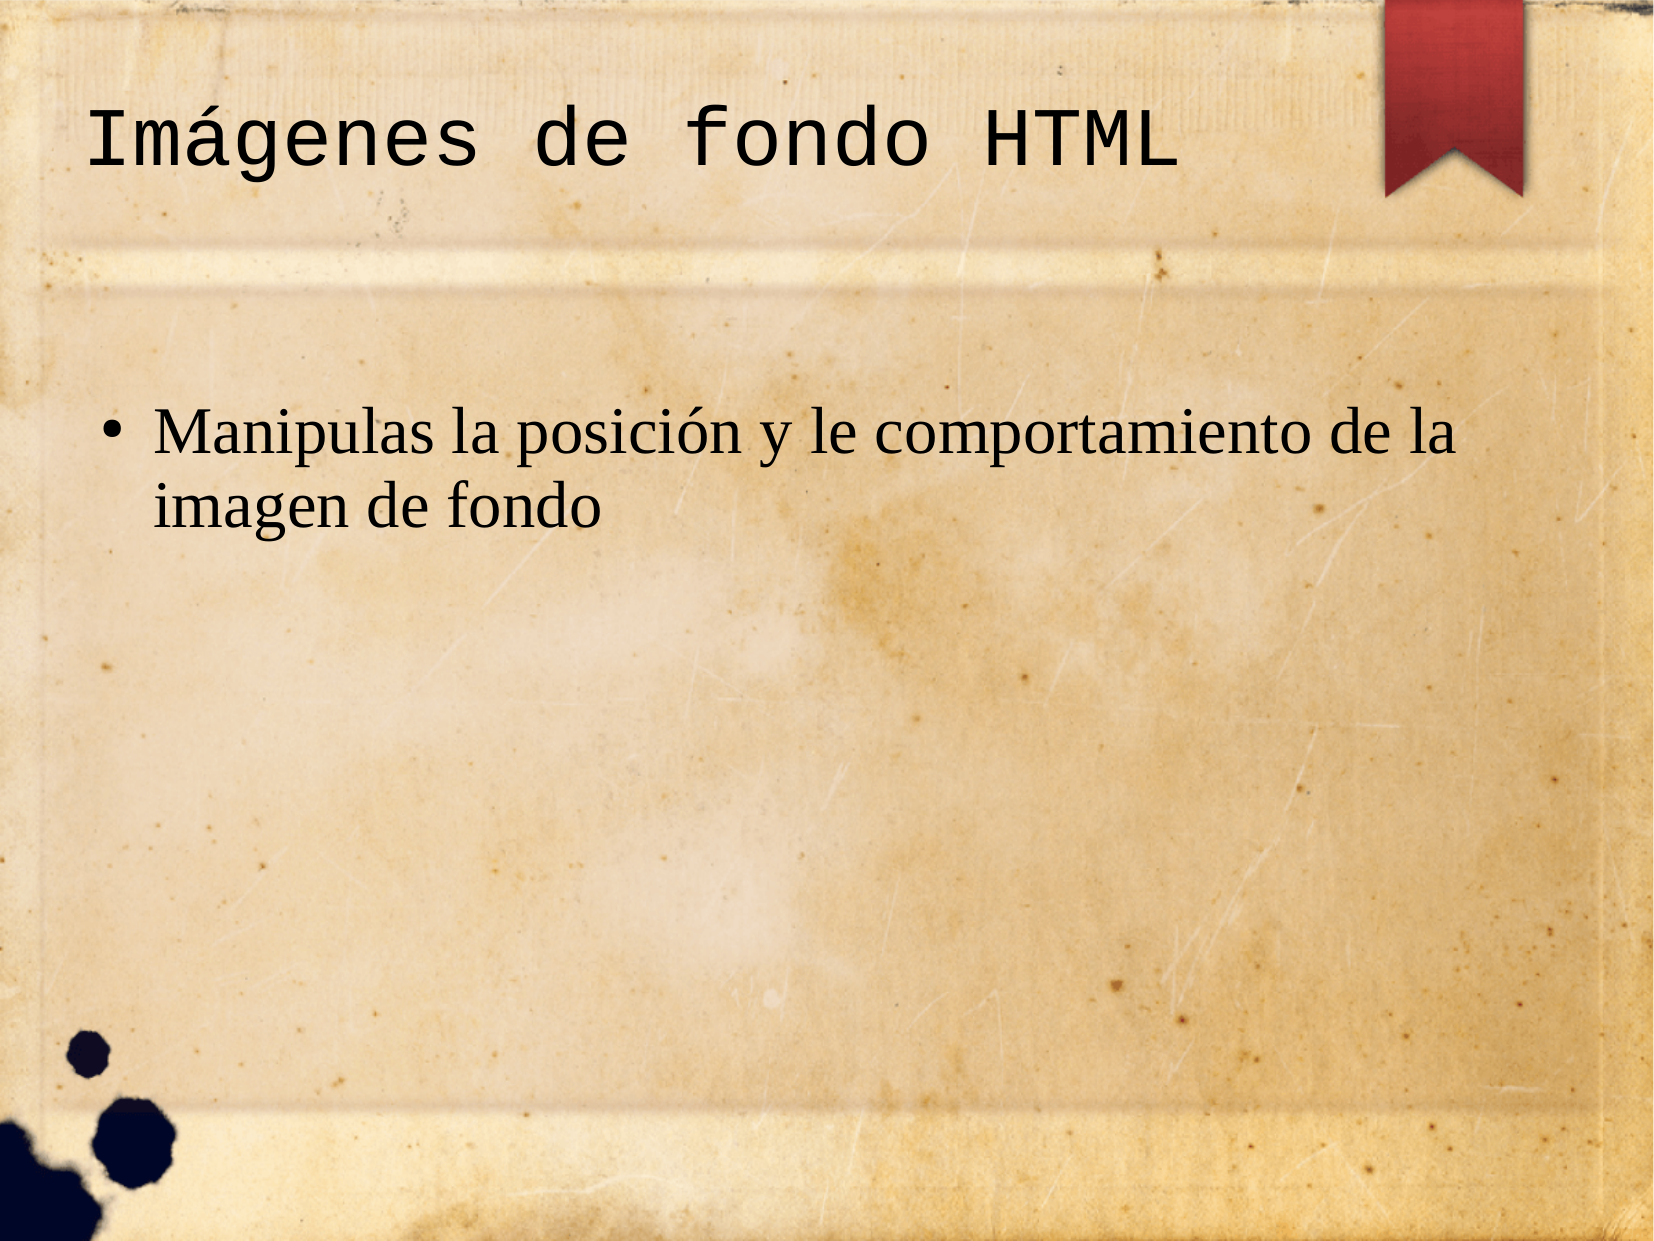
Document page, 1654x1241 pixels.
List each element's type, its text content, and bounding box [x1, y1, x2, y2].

picture [0, 0, 1654, 1241]
list Manipulas la posición y le comportamiento de la imagen de fondo [82, 290, 1538, 1010]
title Imágenes de fondo HTML [82, 49, 1347, 237]
